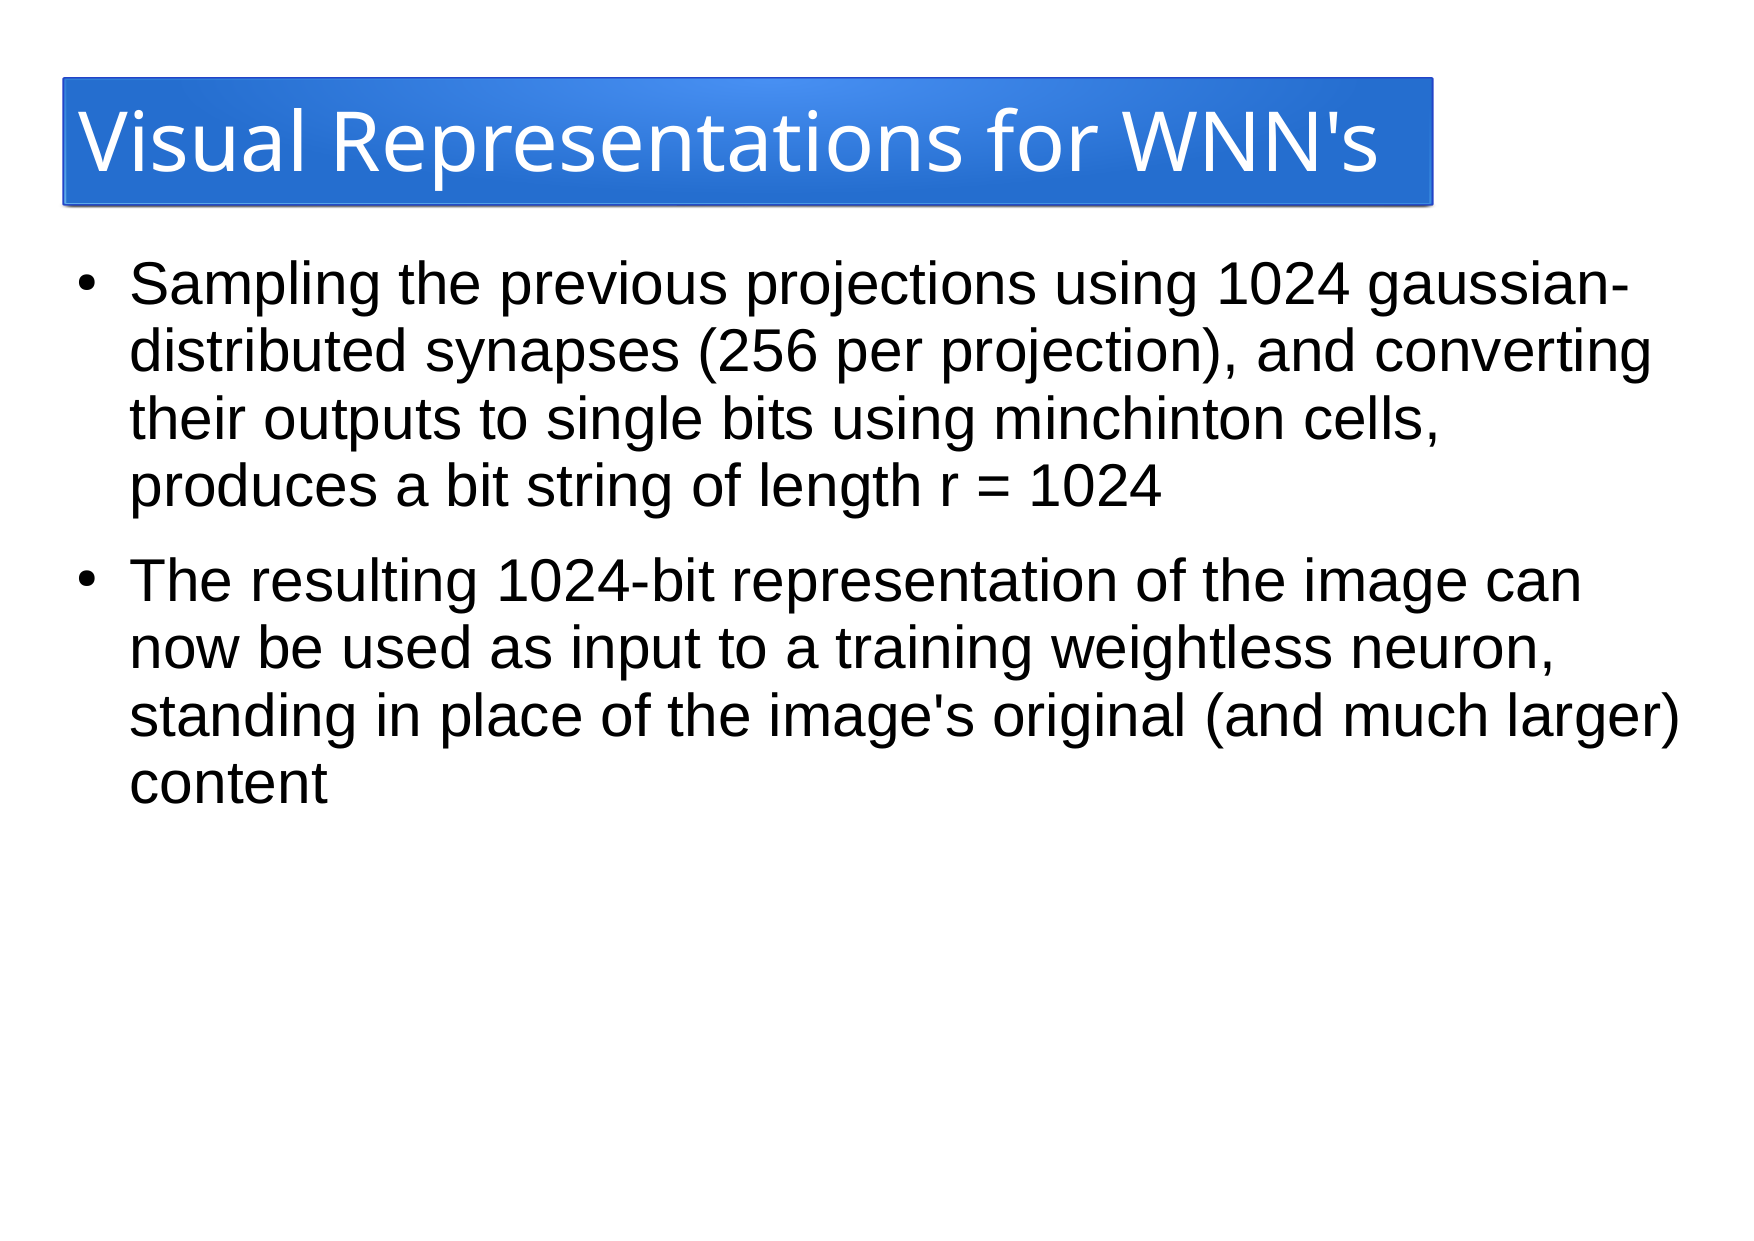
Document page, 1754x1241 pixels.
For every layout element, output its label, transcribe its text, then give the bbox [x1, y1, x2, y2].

picture [58, 77, 1439, 209]
title Visual Representations for WNN's [78, 80, 1429, 198]
list Sampling the previous projections using 1024 gaussian-distributed synapses (256 per projection), and converting their outputs to single bits using minchinton cells, produces a bit string of length r = 1024 The resulting 1024-bit representation of the image can now be used as input to a training weightless neuron, standing in place of the image's original (and much larger) content [58, 249, 1696, 968]
